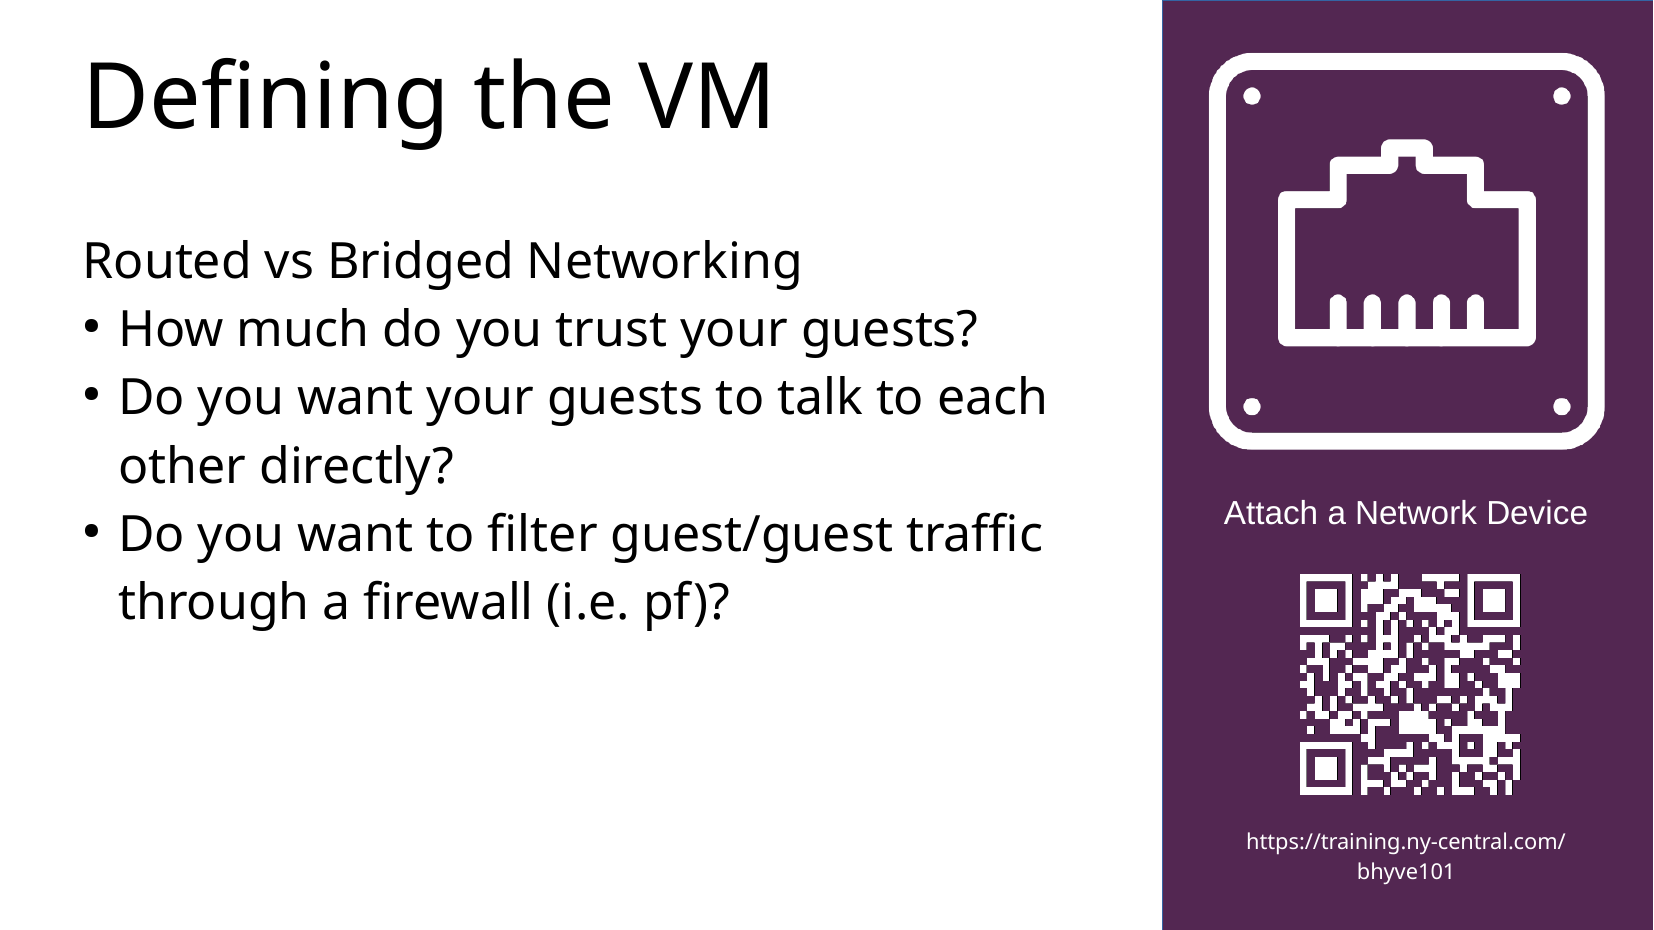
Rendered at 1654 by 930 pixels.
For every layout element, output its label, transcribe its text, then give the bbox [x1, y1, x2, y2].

subtitle Routed vs Bridged Networking How much do you trust your guests? Do you want your guests to talk to each other directly? Do you want to filter guest/guest traffic through a firewall (i.e. pf)? [82, 224, 1126, 825]
title Defining the VM [82, 37, 1571, 150]
picture [1268, 638, 1550, 826]
text_box [1162, 0, 1653, 930]
text_box https://training.ny-central.com/bhyve101 [1200, 819, 1613, 930]
text_box Attach a Network Device [1200, 487, 1613, 638]
picture [1200, 44, 1613, 458]
